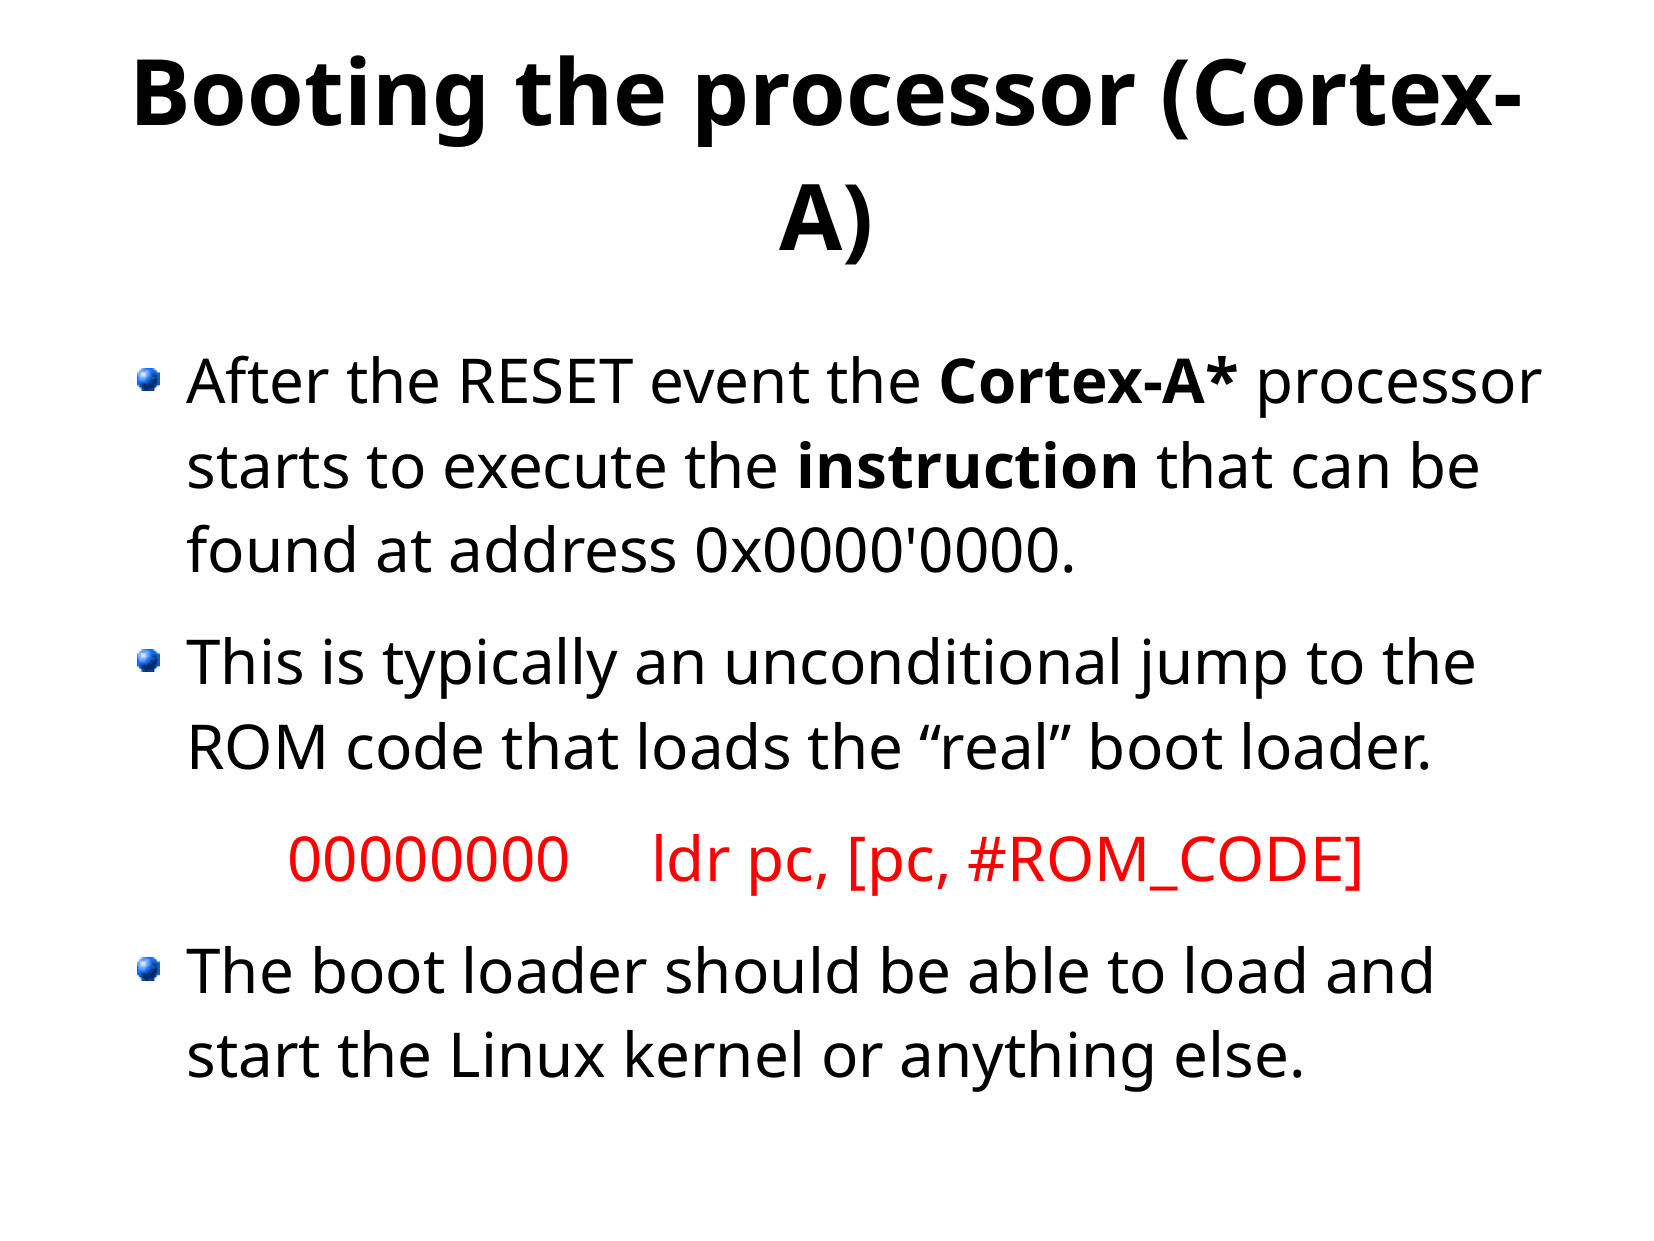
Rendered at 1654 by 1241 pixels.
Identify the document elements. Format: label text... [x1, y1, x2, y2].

list After the RESET event the Cortex-A* processor starts to execute the instruction that can be found at address 0x0000'0000. This is typically an unconditional jump to the ROM code that loads the “real” boot loader. 00000000 ldr pc, [pc, #ROM_CODE] The boot loader should be able to load and start the Linux kernel or anything else. [82, 337, 1571, 1109]
title Booting the processor (Cortex-A) [82, 49, 1571, 257]
